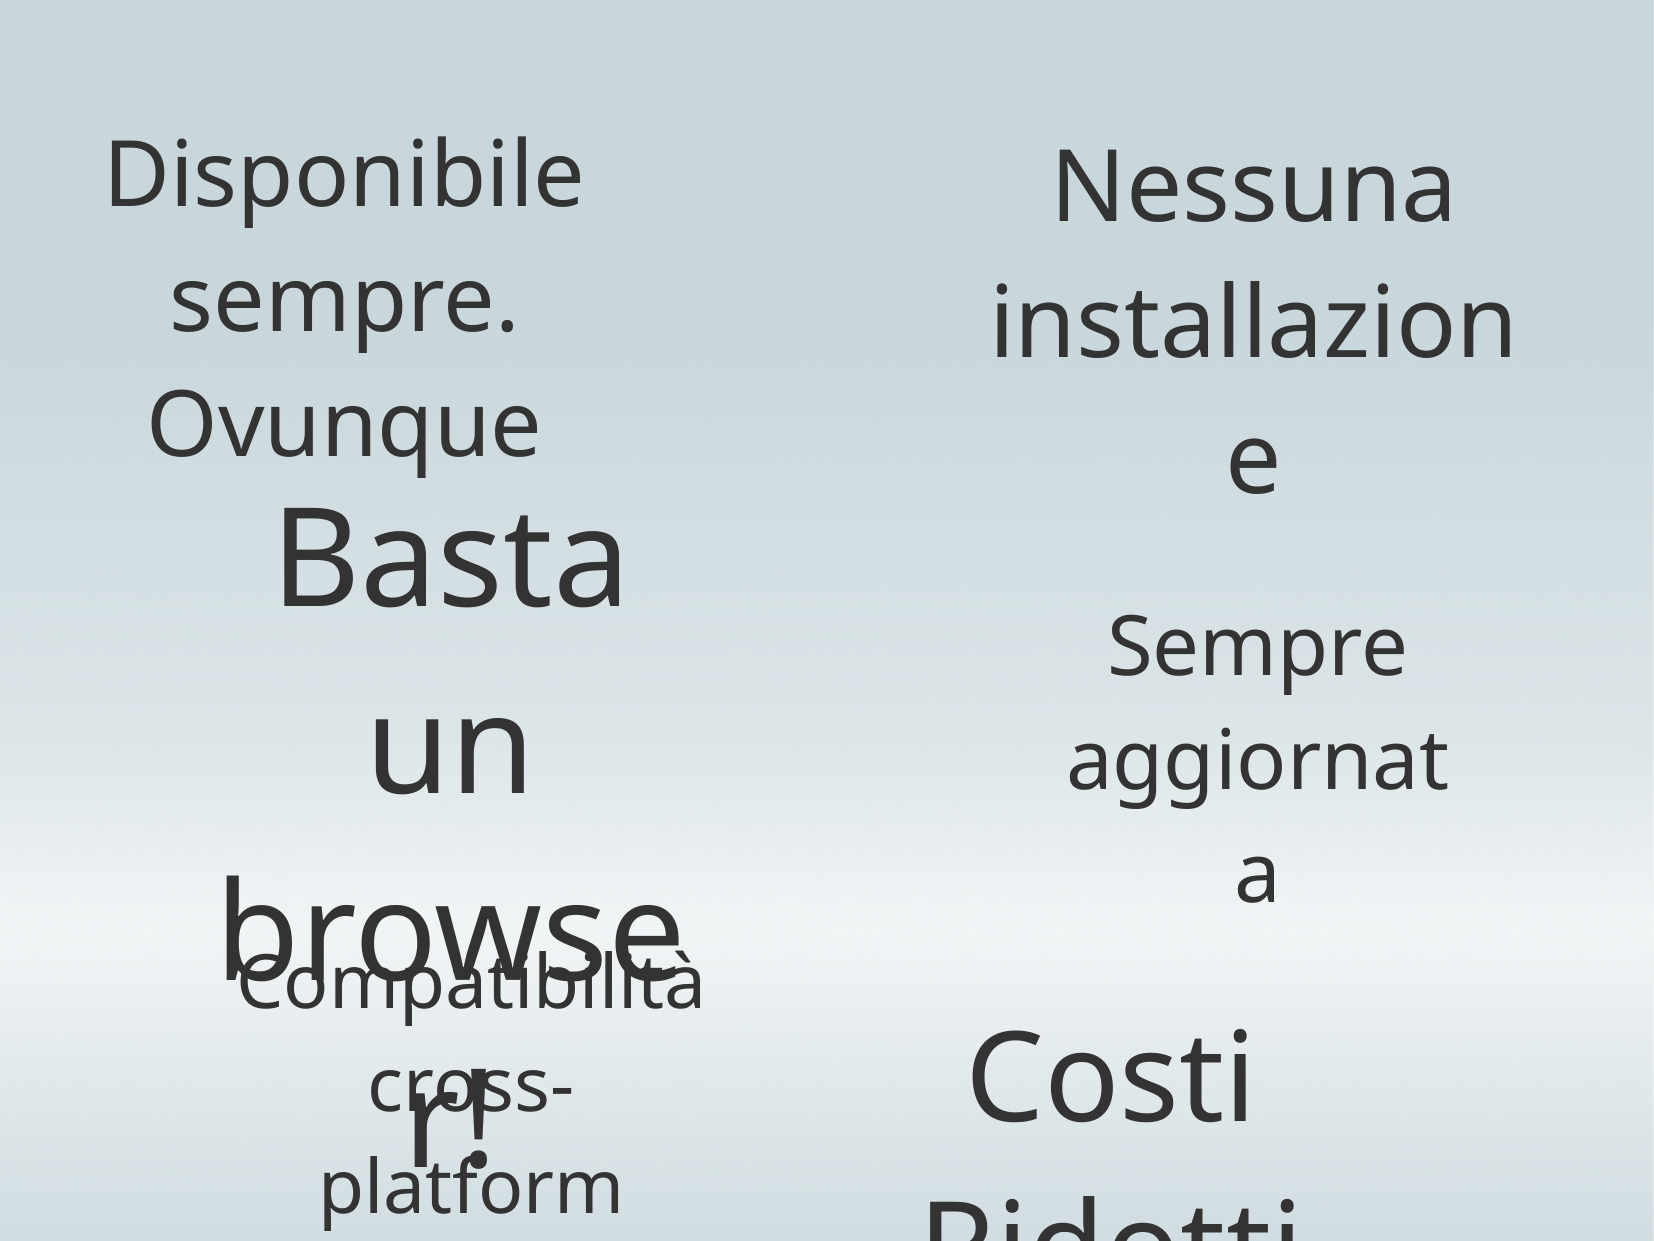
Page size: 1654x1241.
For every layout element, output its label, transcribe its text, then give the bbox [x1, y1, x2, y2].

picture [1050, 1232, 1080, 1241]
text_box Nessuna installazione [974, 107, 1542, 402]
picture [941, 1211, 976, 1241]
text_box Costi Ridotti [903, 980, 1613, 1170]
picture [1127, 1232, 1159, 1241]
text_box Compatibilità cross-platform [221, 921, 736, 1146]
text_box Disponibile sempre. Ovunque [88, 101, 869, 373]
text_box Sempre aggiornata [1051, 579, 1465, 827]
text_box Basta un browser! [200, 451, 756, 851]
picture [0, 0, 1654, 1241]
